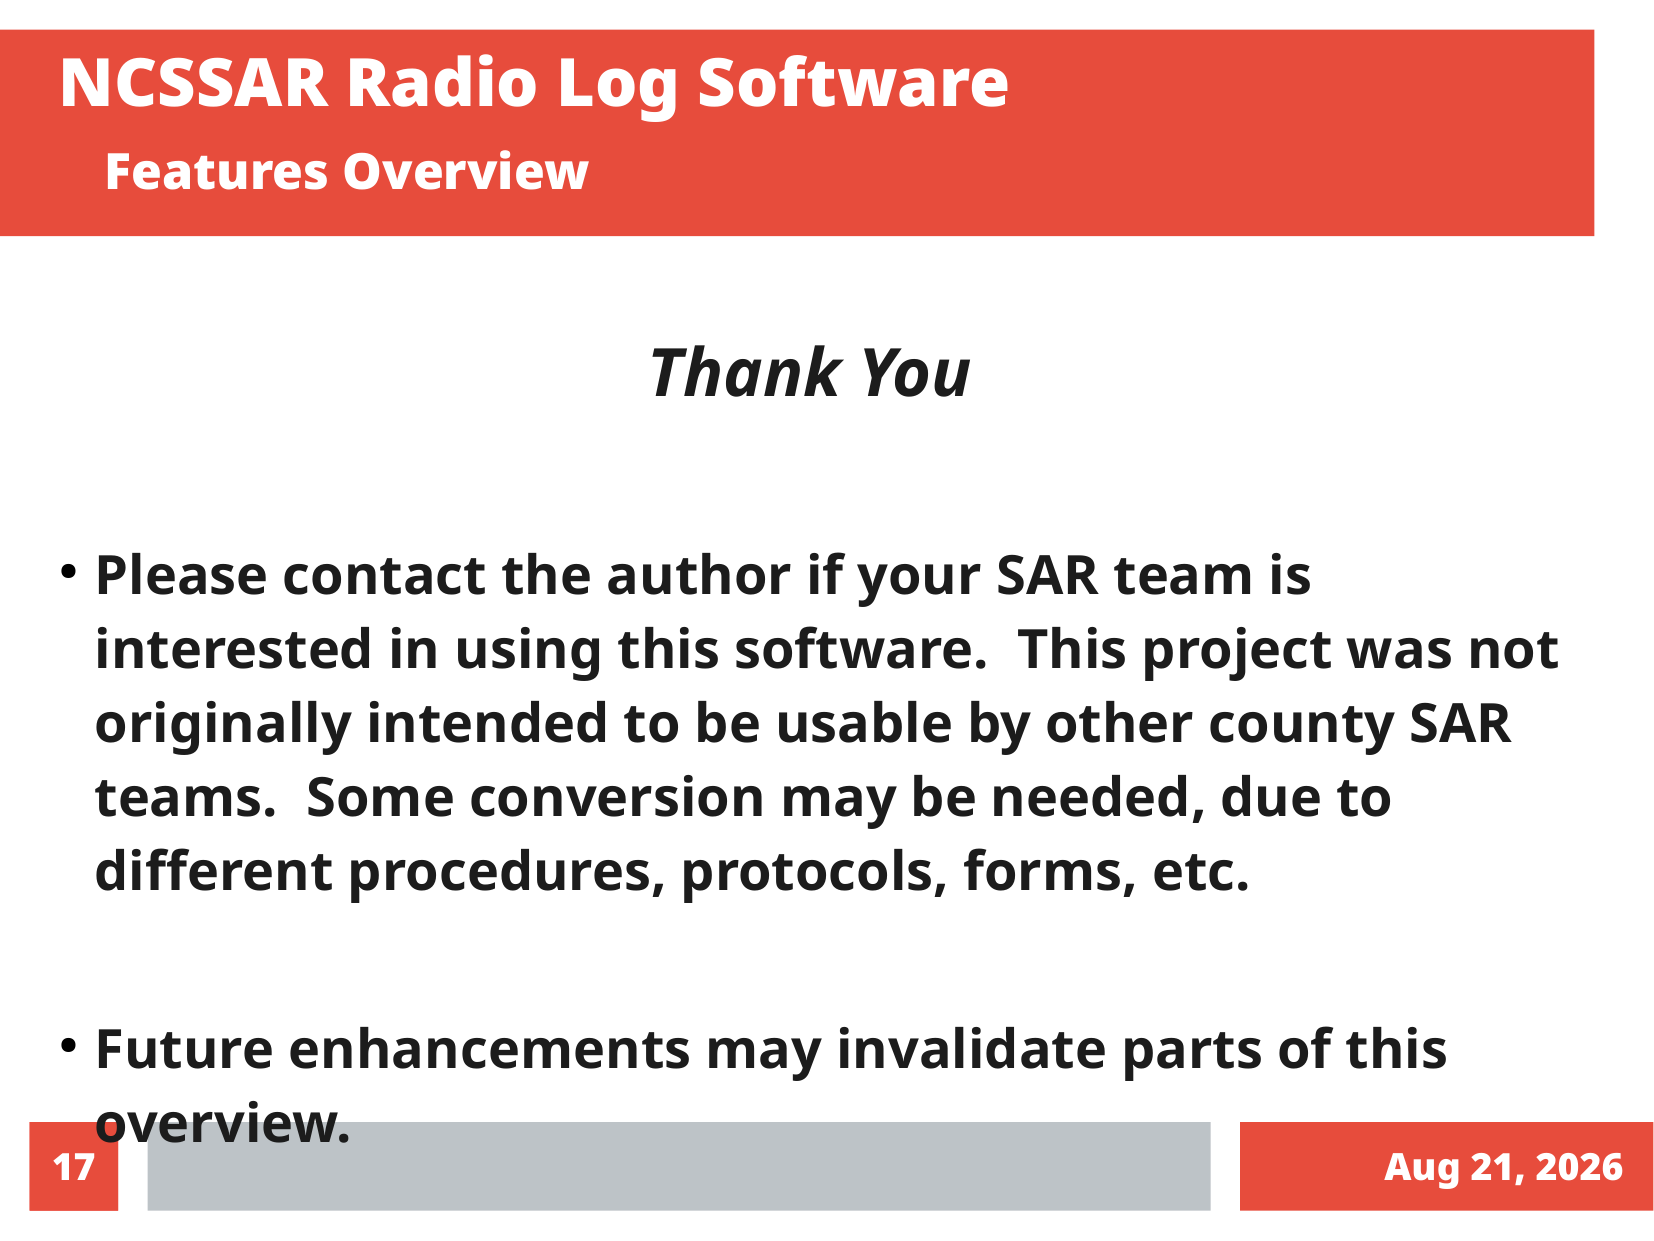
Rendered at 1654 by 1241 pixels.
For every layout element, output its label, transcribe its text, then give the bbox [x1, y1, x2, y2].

subtitle Thank You Please contact the author if your SAR team is interested in using this software. This project was not originally intended to be usable by other county SAR teams. Some conversion may be needed, due to different procedures, protocols, forms, etc. Future enhancements may invalidate parts of this overview. [59, 324, 1565, 1093]
title NCSSAR Radio Log Software Features Overview [59, 48, 1595, 207]
